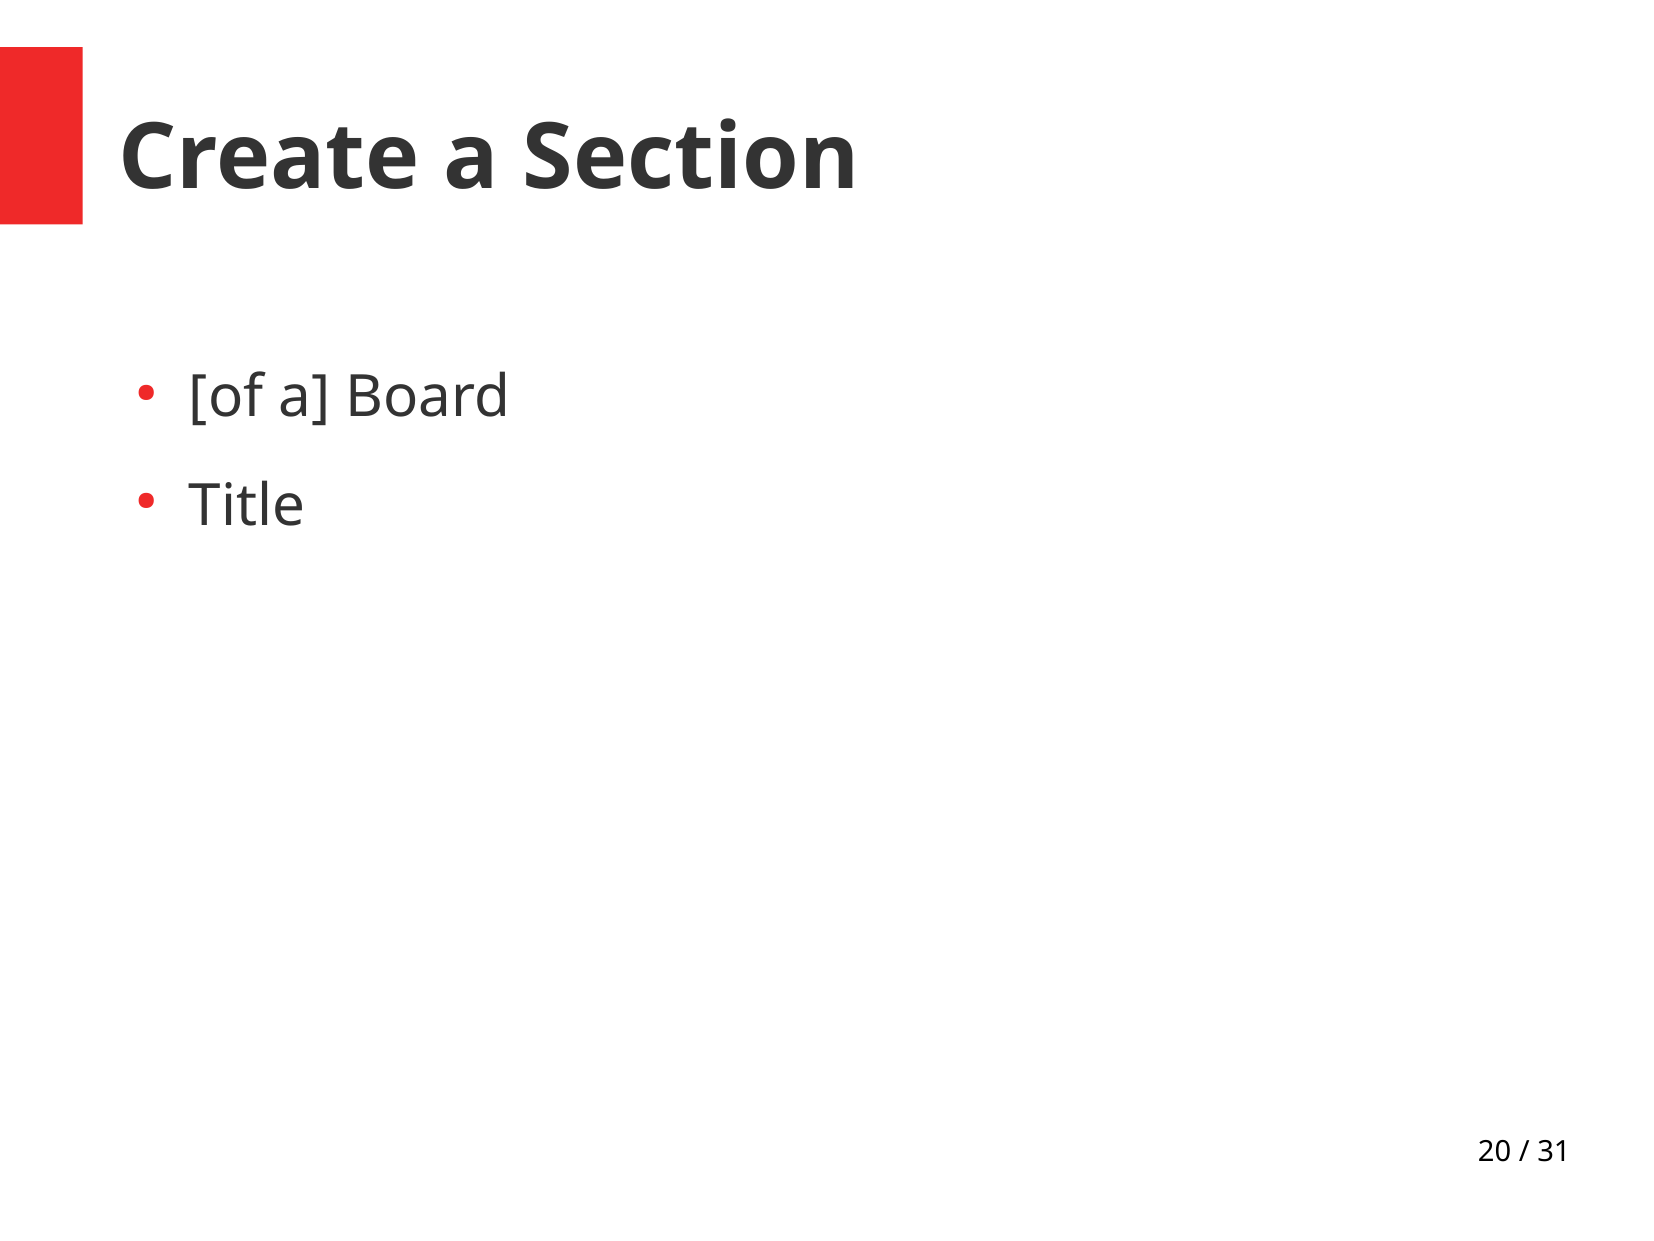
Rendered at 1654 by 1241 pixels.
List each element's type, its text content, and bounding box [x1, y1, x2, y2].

list [of a] Board Title [118, 354, 1536, 1074]
title Create a Section [118, 49, 1571, 257]
